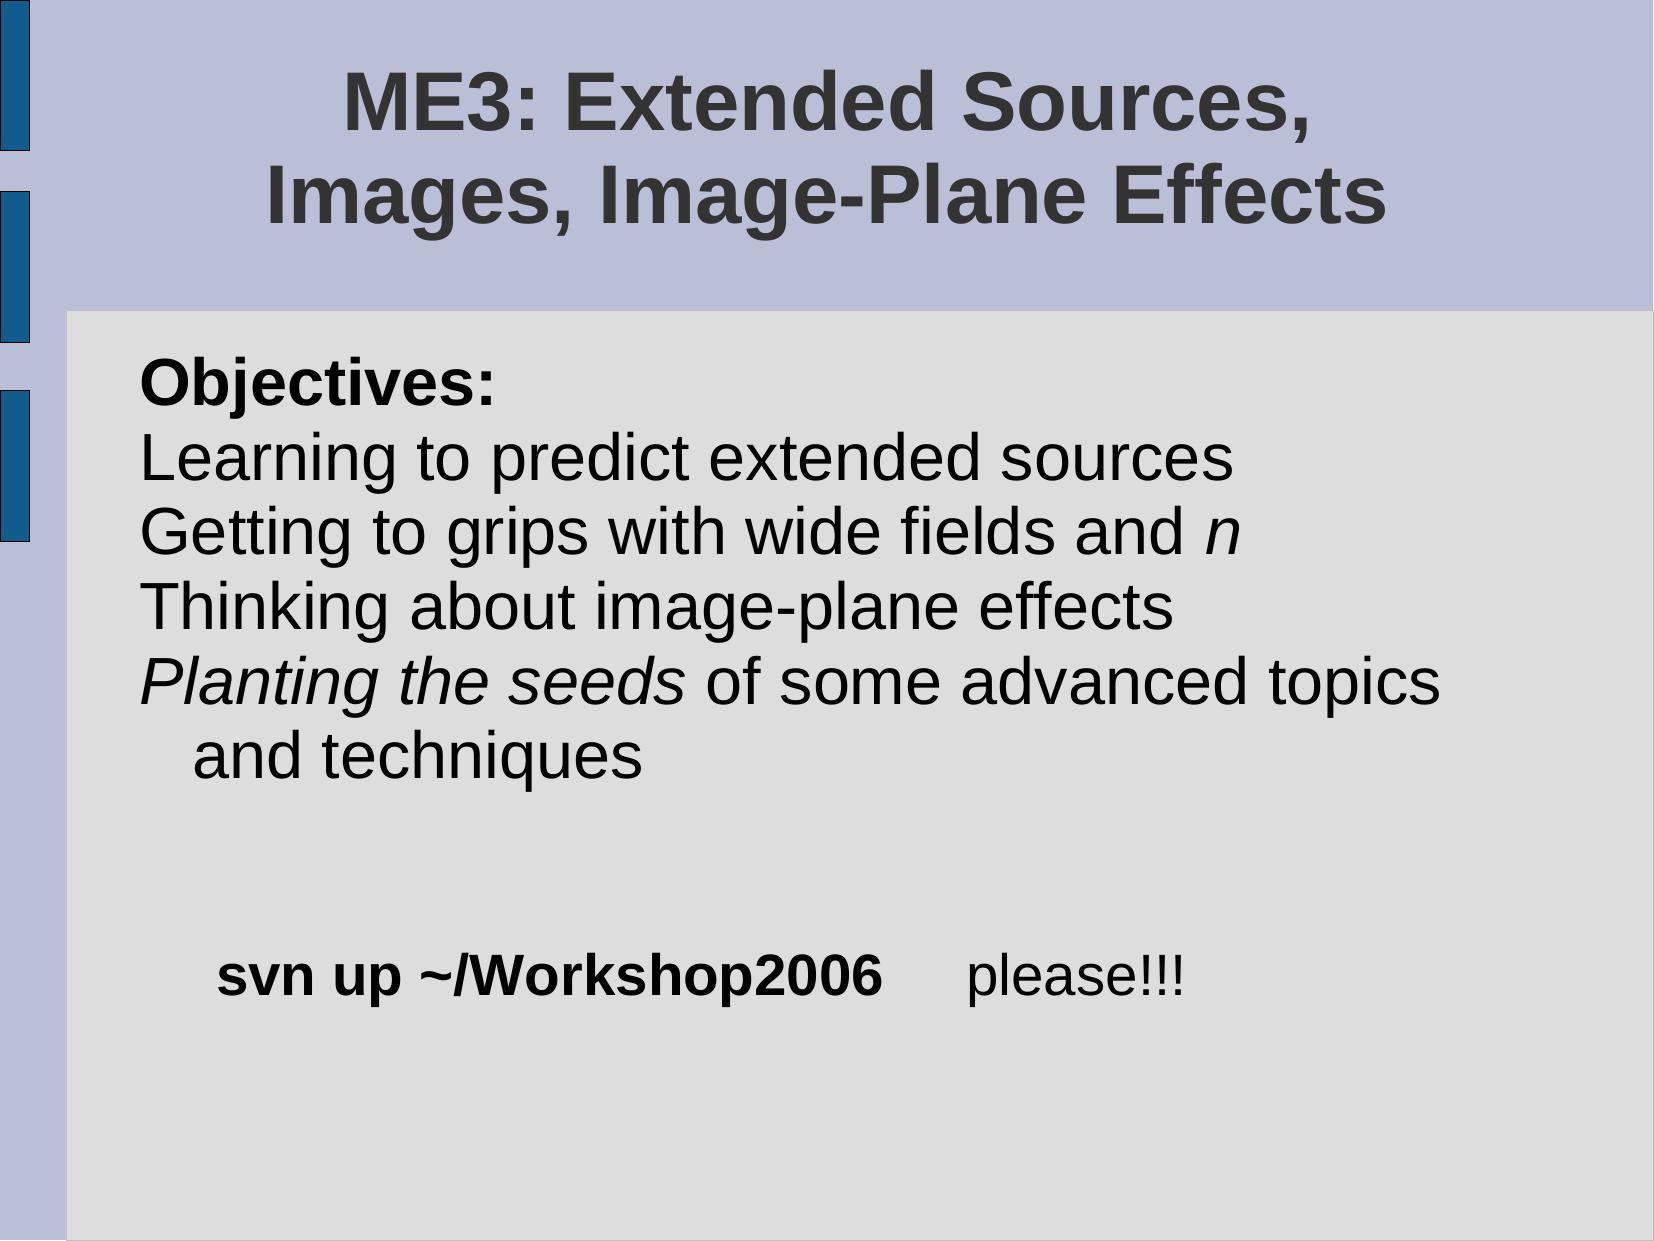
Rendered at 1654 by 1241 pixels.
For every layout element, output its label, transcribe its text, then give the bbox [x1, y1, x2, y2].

list Objectives: Learning to predict extended sources Getting to grips with wide fields and n Thinking about image-plane effects Planting the seeds of some advanced topics and techniques svn up ~/Workshop2006 please!!! [121, 344, 1534, 1127]
title ME3: Extended Sources, Images, Image-Plane Effects [121, 49, 1534, 341]
